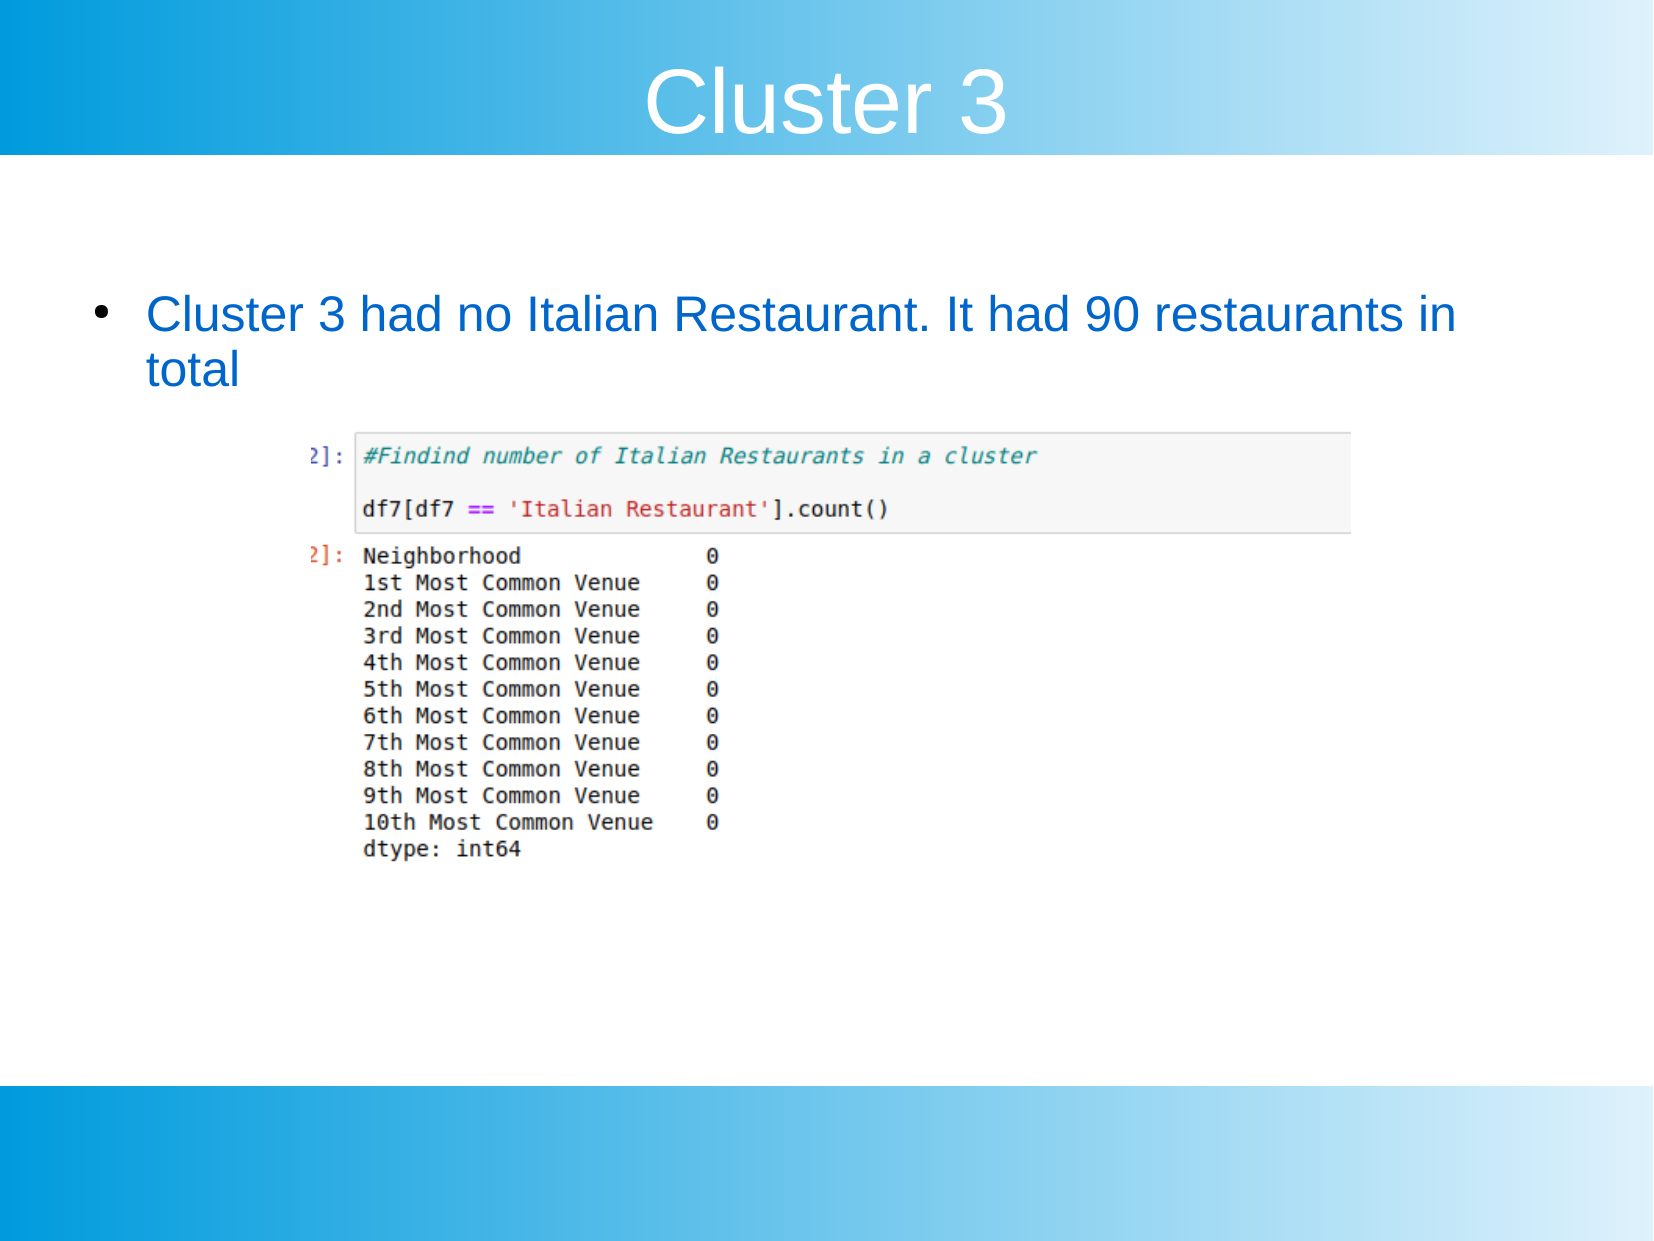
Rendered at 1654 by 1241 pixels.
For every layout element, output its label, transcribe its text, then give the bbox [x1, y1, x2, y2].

picture [311, 423, 1351, 877]
title Cluster 3 [82, 49, 1571, 155]
list Cluster 3 had no Italian Restaurant. It had 90 restaurants in total [75, 285, 1564, 1006]
